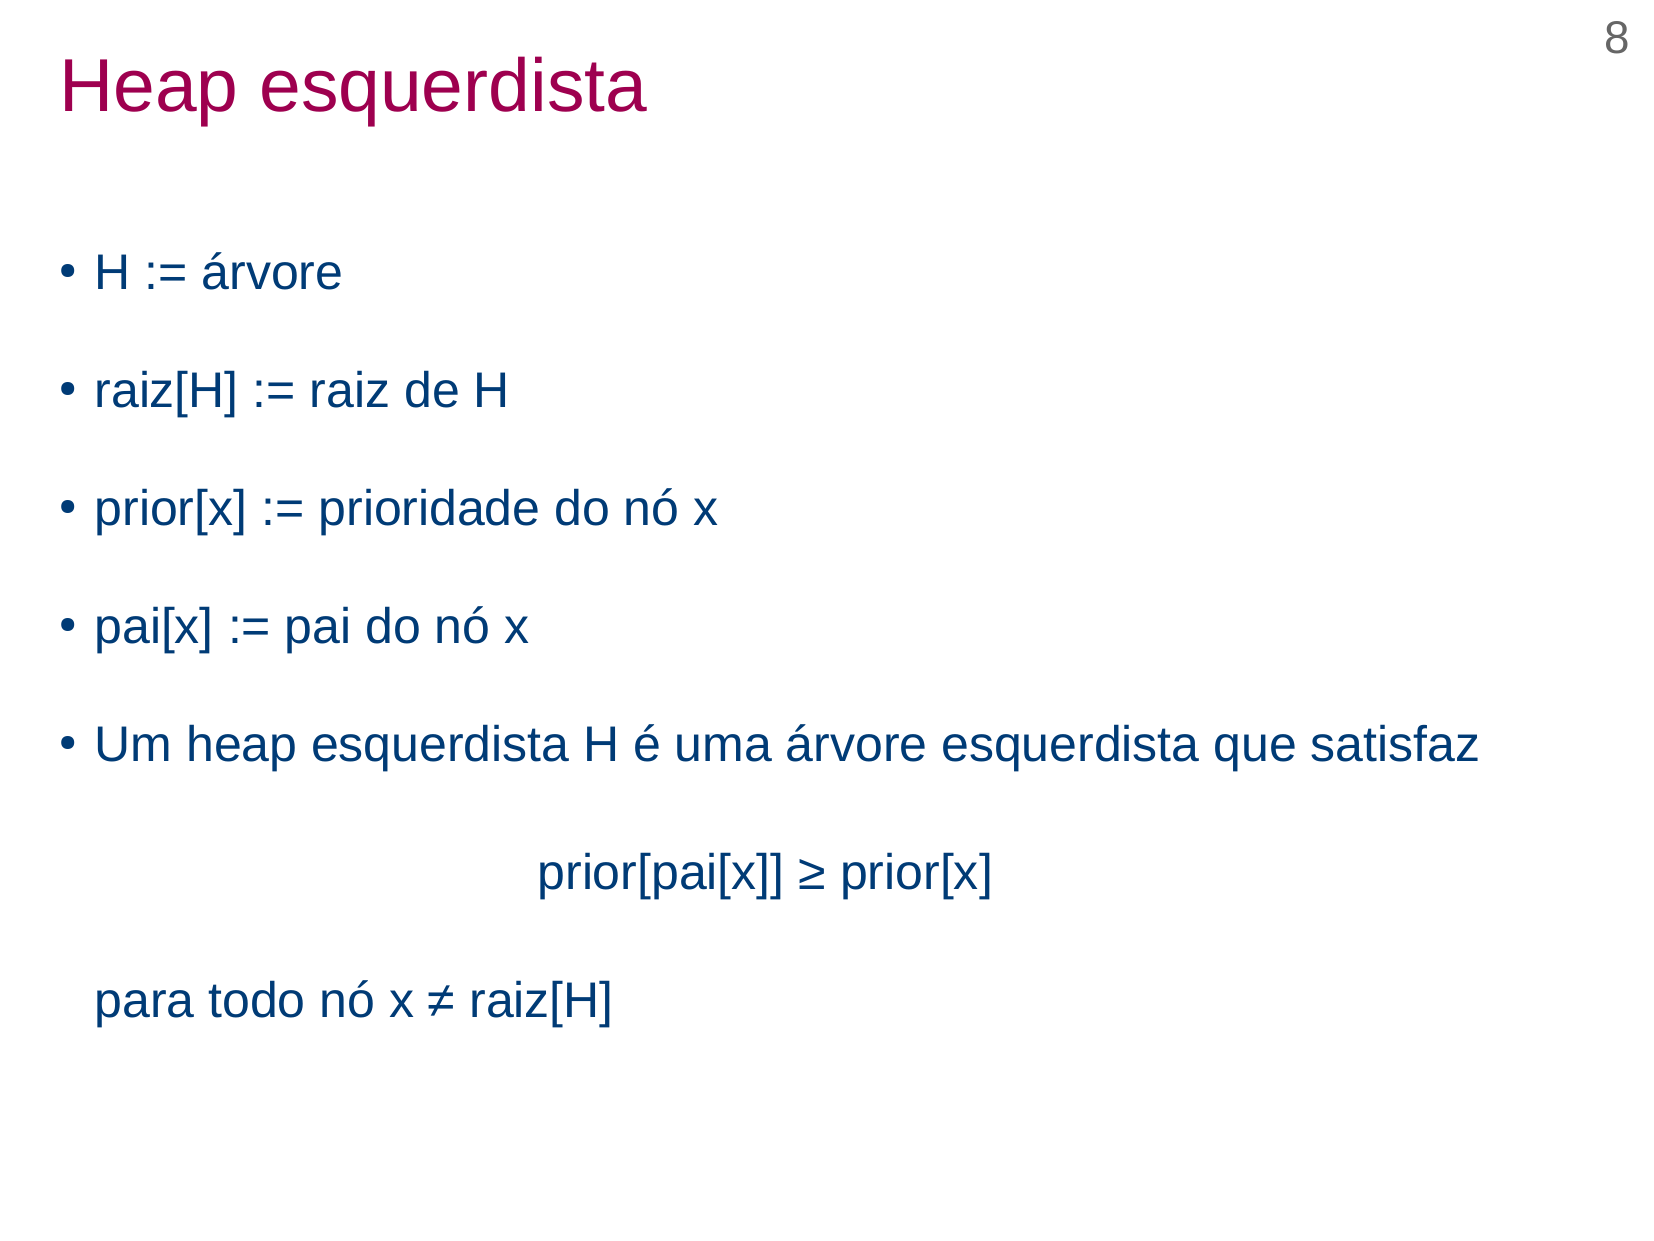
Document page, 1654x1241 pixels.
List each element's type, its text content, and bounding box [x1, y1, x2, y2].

title Heap esquerdista [59, 29, 1595, 148]
list H := árvore raiz[H] := raiz de H prior[x] := prioridade do nó x pai[x] := pai do nó x Um heap esquerdista H é uma árvore esquerdista que satisfaz prior[pai[x]] ≥ prior[x] para todo nó x ≠ raiz[H] [59, 236, 1595, 1211]
